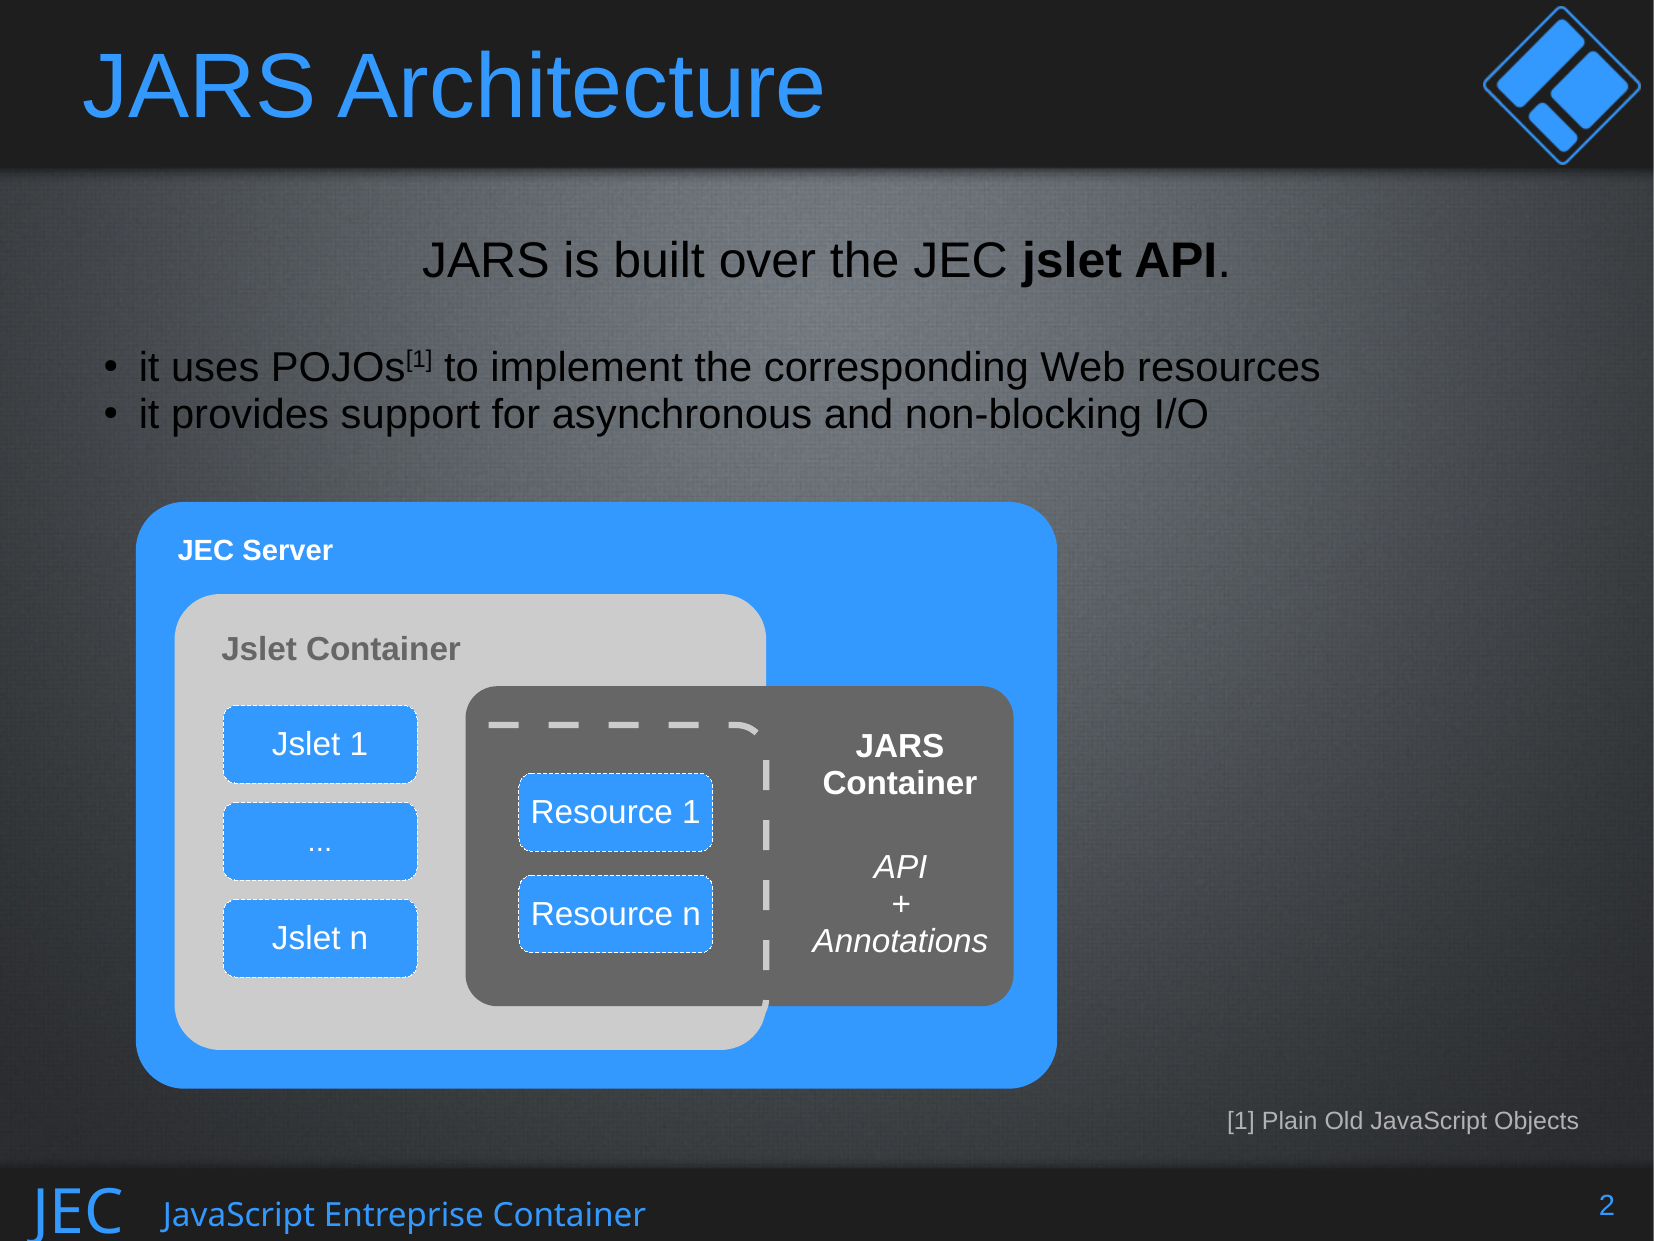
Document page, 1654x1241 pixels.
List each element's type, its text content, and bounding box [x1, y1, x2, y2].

text_box Jslet n [223, 899, 418, 978]
text_box JEC [17, 1159, 149, 1241]
text_box JavaScript Entreprise Container [148, 1183, 651, 1241]
text_box 2 [744, 1181, 1630, 1229]
text_box Jslet 1 [223, 705, 418, 784]
text_box [1] Plain Old JavaScript Objects [59, 1099, 1595, 1158]
text_box [135, 501, 1058, 1089]
text_box Jslet Container [206, 623, 507, 677]
text_box Resource 1 [518, 773, 713, 852]
title JARS Architecture [82, 23, 1441, 147]
picture [0, 0, 1654, 1241]
text_box ... [223, 802, 418, 881]
text_box JEC Server [162, 526, 392, 585]
text_box API + Annotations [797, 841, 1026, 968]
text_box JARS is built over the JEC jslet API. [59, 225, 1595, 298]
text_box it uses POJOs[1] to implement the corresponding Web resources it provides support for asynchronous and non-blocking I/O [88, 336, 1565, 485]
text_box JARS Container [807, 720, 1013, 812]
text_box Resource n [518, 875, 713, 953]
